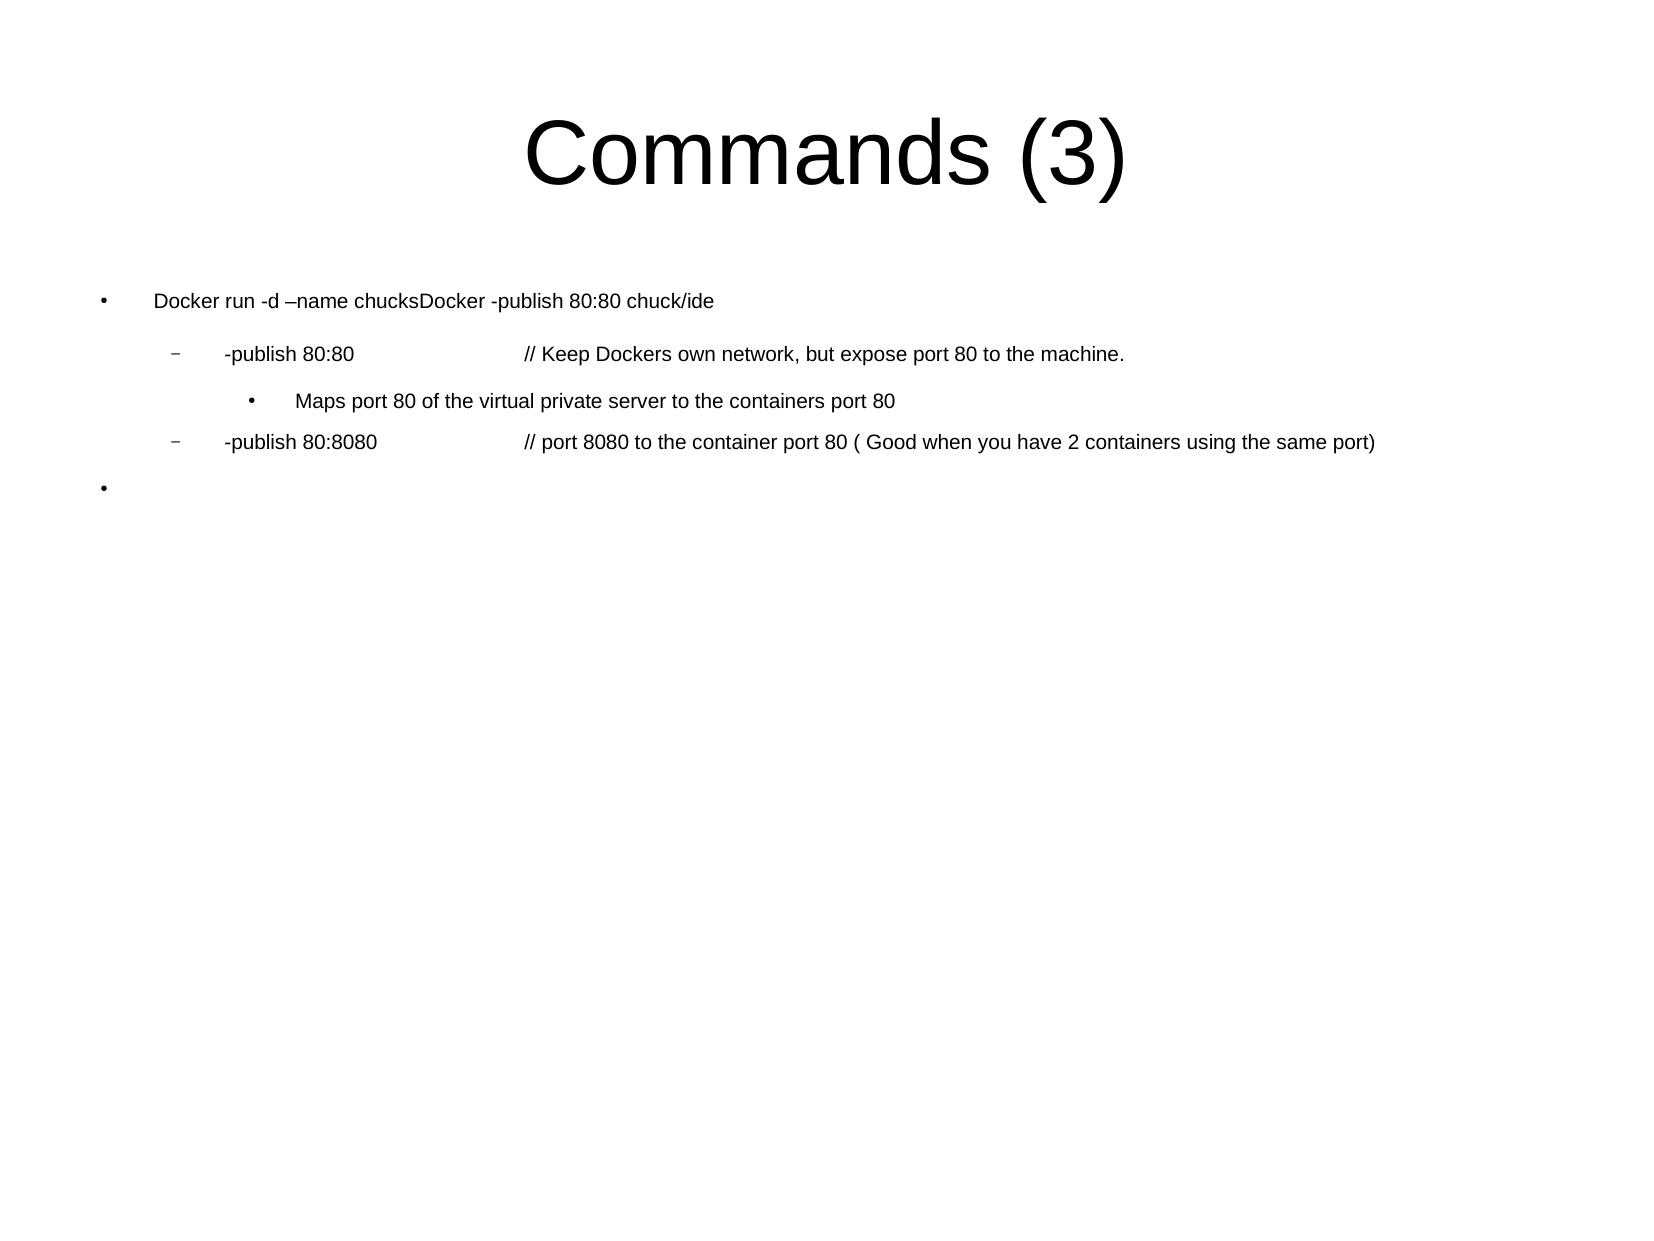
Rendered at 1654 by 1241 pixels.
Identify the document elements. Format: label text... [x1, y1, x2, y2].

title Commands (3) [82, 49, 1571, 257]
list Docker run -d –name chucksDocker -publish 80:80 chuck/ide -publish 80:80 // Keep Dockers own network, but expose port 80 to the machine. Maps port 80 of the virtual private server to the containers port 80 -publish 80:8080 // port 8080 to the container port 80 ( Good when you have 2 containers using the same port) [82, 290, 1571, 1010]
